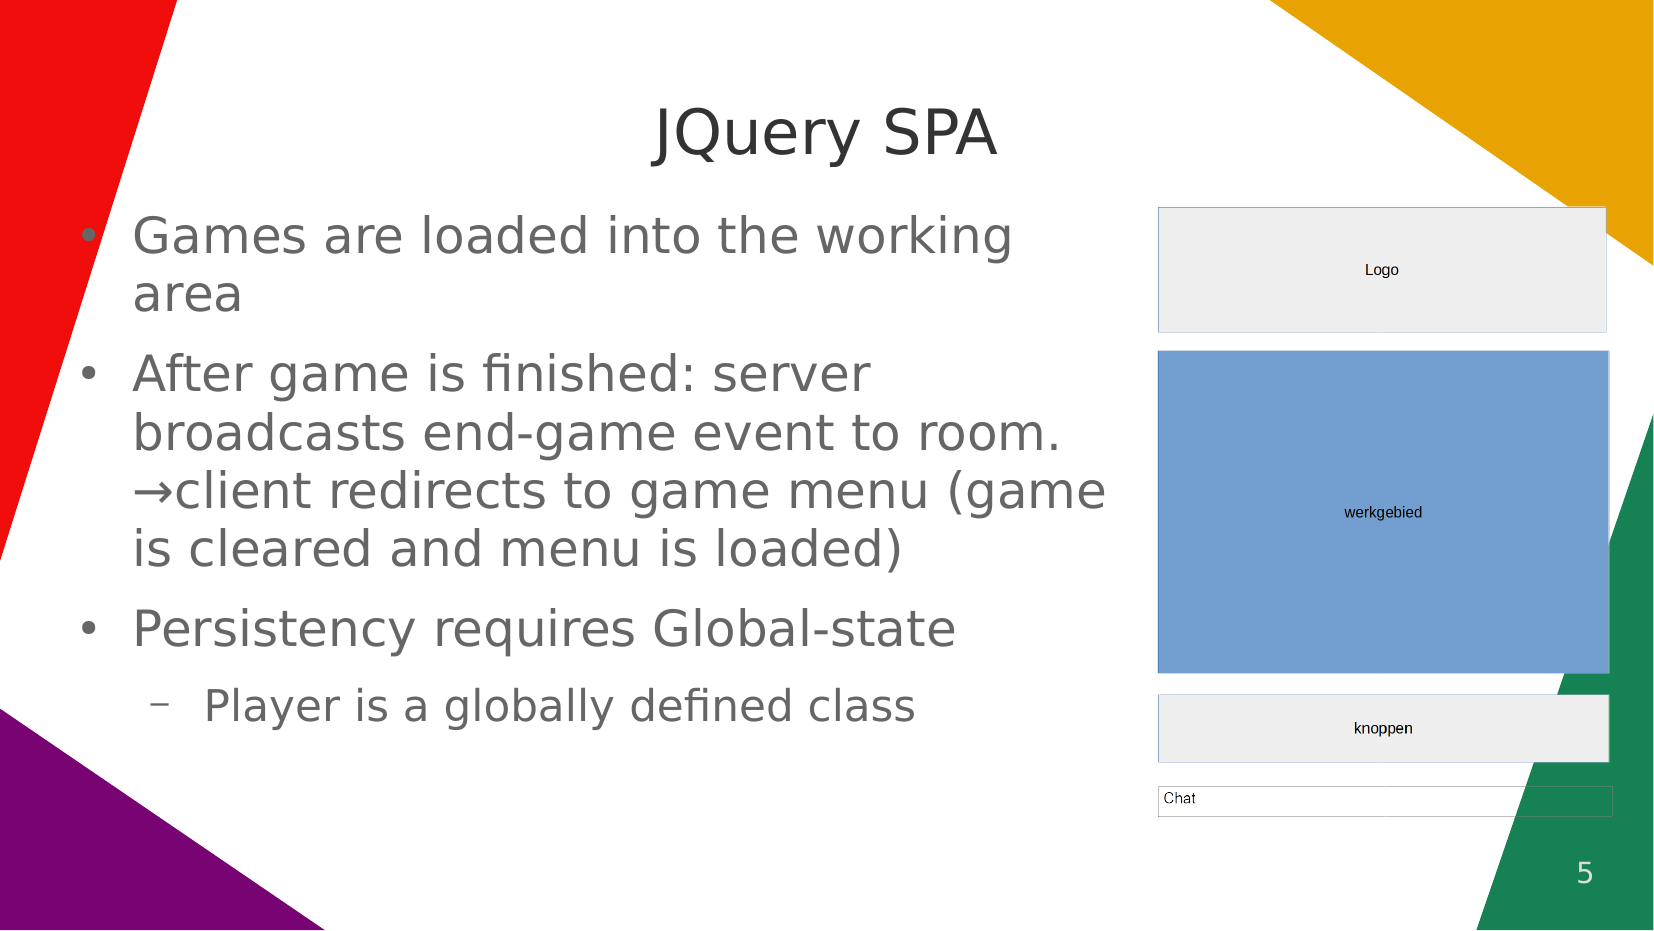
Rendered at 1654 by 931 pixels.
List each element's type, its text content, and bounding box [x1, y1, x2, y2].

picture [1157, 206, 1613, 817]
list Games are loaded into the working area After game is finished: server broadcasts end-game event to room. →client redirects to game menu (game is cleared and menu is loaded) Persistency requires Global-state Player is a globally defined class [62, 206, 1126, 798]
title JQuery SPA [118, 59, 1536, 207]
